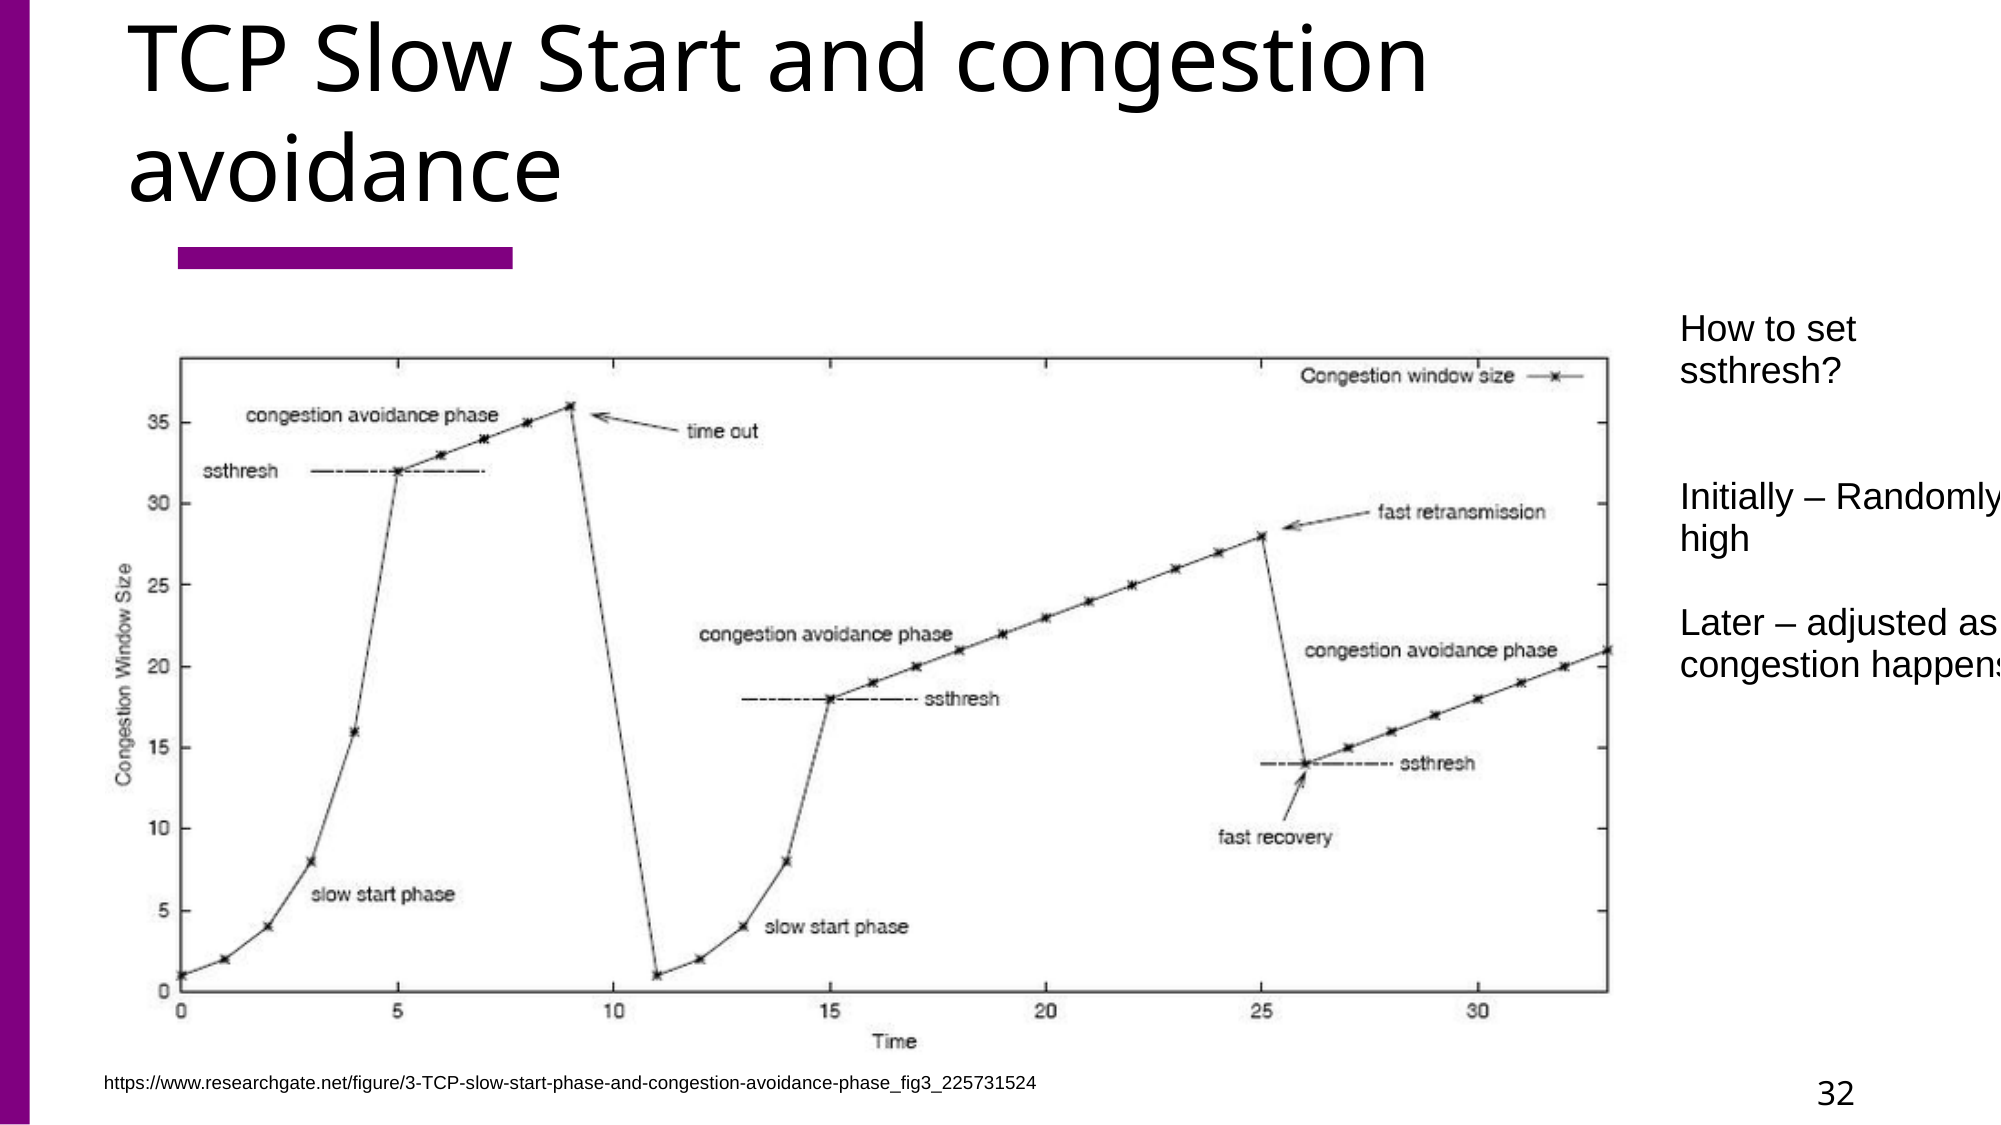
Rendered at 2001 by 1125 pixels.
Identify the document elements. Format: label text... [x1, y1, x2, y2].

text_box https://www.researchgate.net/figure/3-TCP-slow-start-phase-and-congestion-avoidance-phase_fig3_225731524 [89, 1065, 1966, 1122]
picture [105, 320, 1652, 1065]
title TCP Slow Start and congestion avoidance [76, 24, 1777, 196]
text_box How to set ssthresh? Initially – Randomly high Later – adjusted as congestion happens [1665, 299, 2000, 693]
